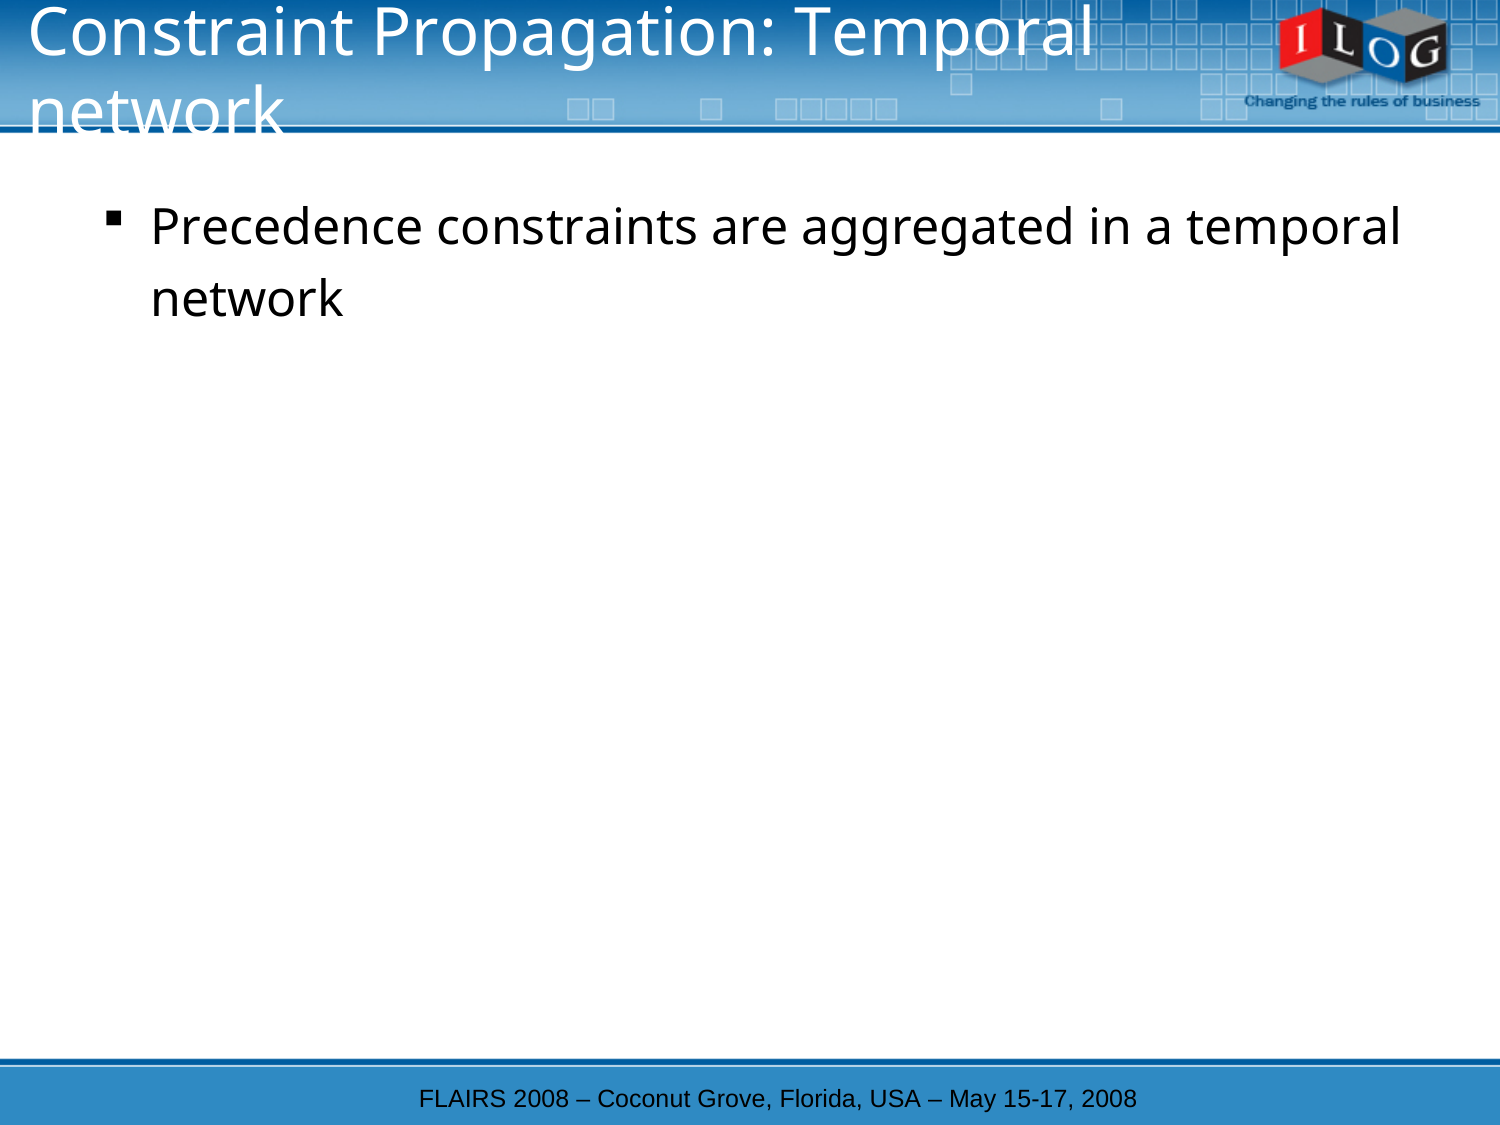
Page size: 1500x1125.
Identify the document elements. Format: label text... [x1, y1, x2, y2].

list Precedence constraints are aggregated in a temporal network [87, 174, 1463, 1000]
picture [0, 0, 1500, 1125]
title Constraint Propagation: Temporal network [12, 0, 1300, 144]
